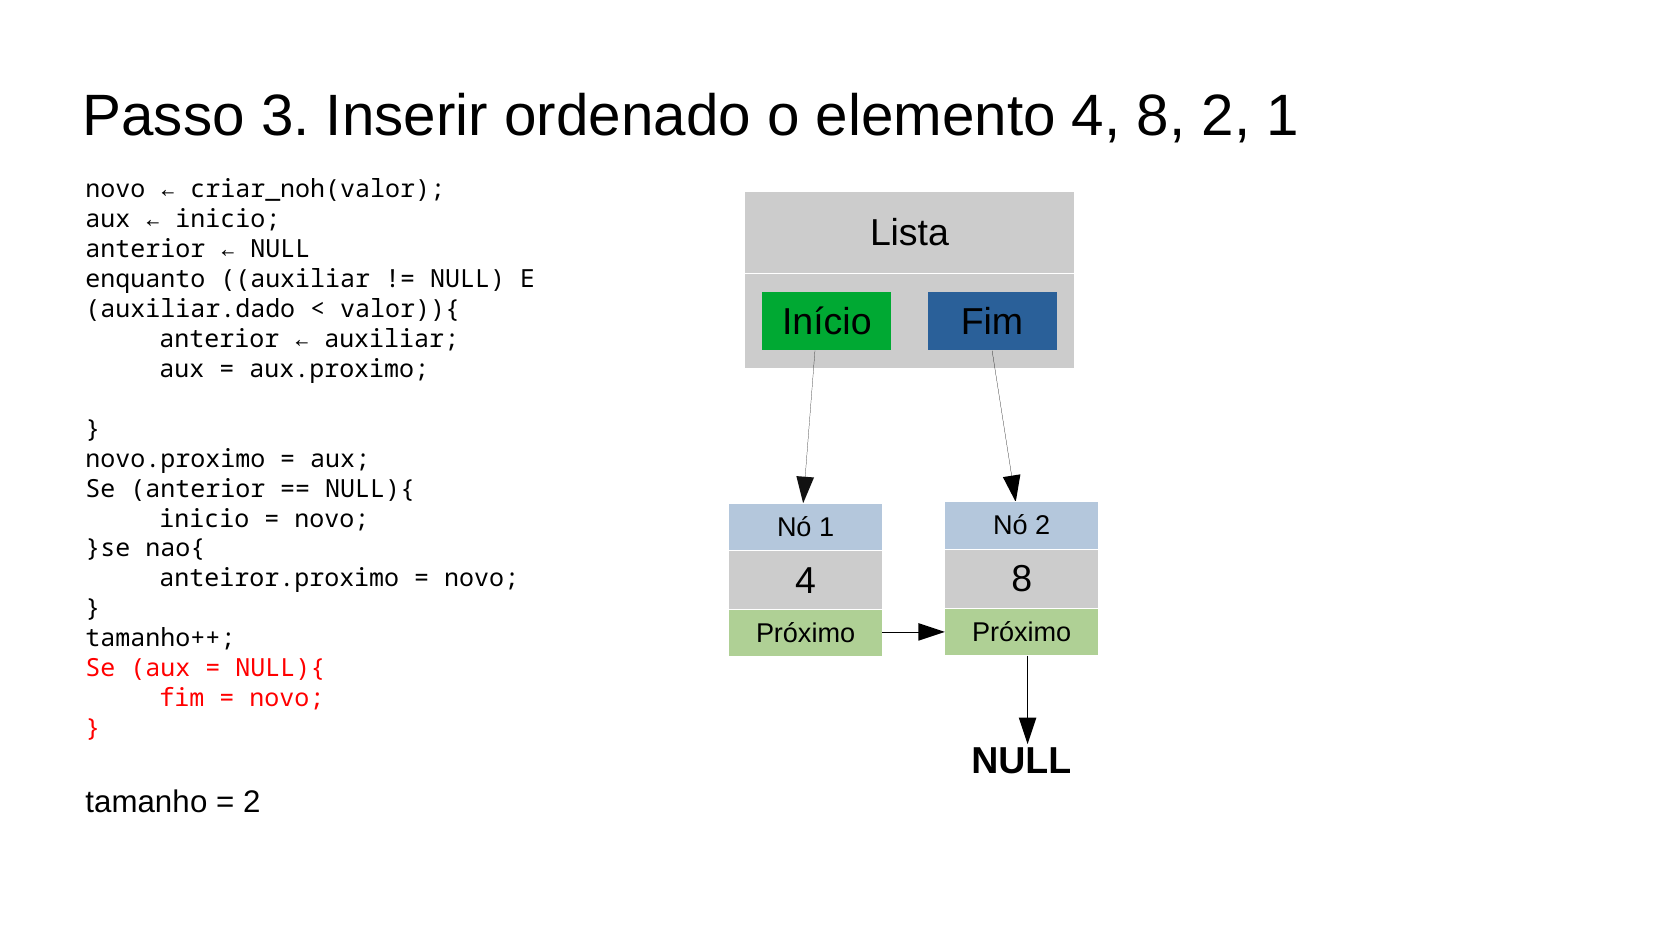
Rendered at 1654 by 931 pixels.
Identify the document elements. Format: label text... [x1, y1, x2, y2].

text_box Nó 2 [944, 501, 1099, 550]
text_box Nó 1 [728, 503, 883, 551]
text_box tamanho = 2 [70, 779, 276, 827]
text_box novo ← criar_noh(valor); aux ← inicio; anterior ← NULL enquanto ((auxiliar != NULL) E (auxiliar.dado < valor)){ anterior ← auxiliar; aux = aux.proximo; } novo.proximo = aux; Se (anterior == NULL){ inicio = novo; }se nao{ anteiror.proximo = novo; } tamanho++; Se (aux = NULL){ fim = novo; } [70, 165, 615, 779]
text_box NULL [956, 732, 1087, 790]
text_box 4 [728, 551, 883, 609]
text_box 8 [944, 550, 1099, 608]
text_box Início [761, 291, 892, 351]
text_box Próximo [728, 609, 883, 657]
text_box Fim [927, 291, 1058, 351]
title Passo 3. Inserir ordenado o elemento 4, 8, 2, 1 [82, 37, 1571, 193]
text_box Lista [744, 191, 1075, 273]
text_box Próximo [944, 608, 1099, 656]
text_box [744, 273, 1075, 369]
